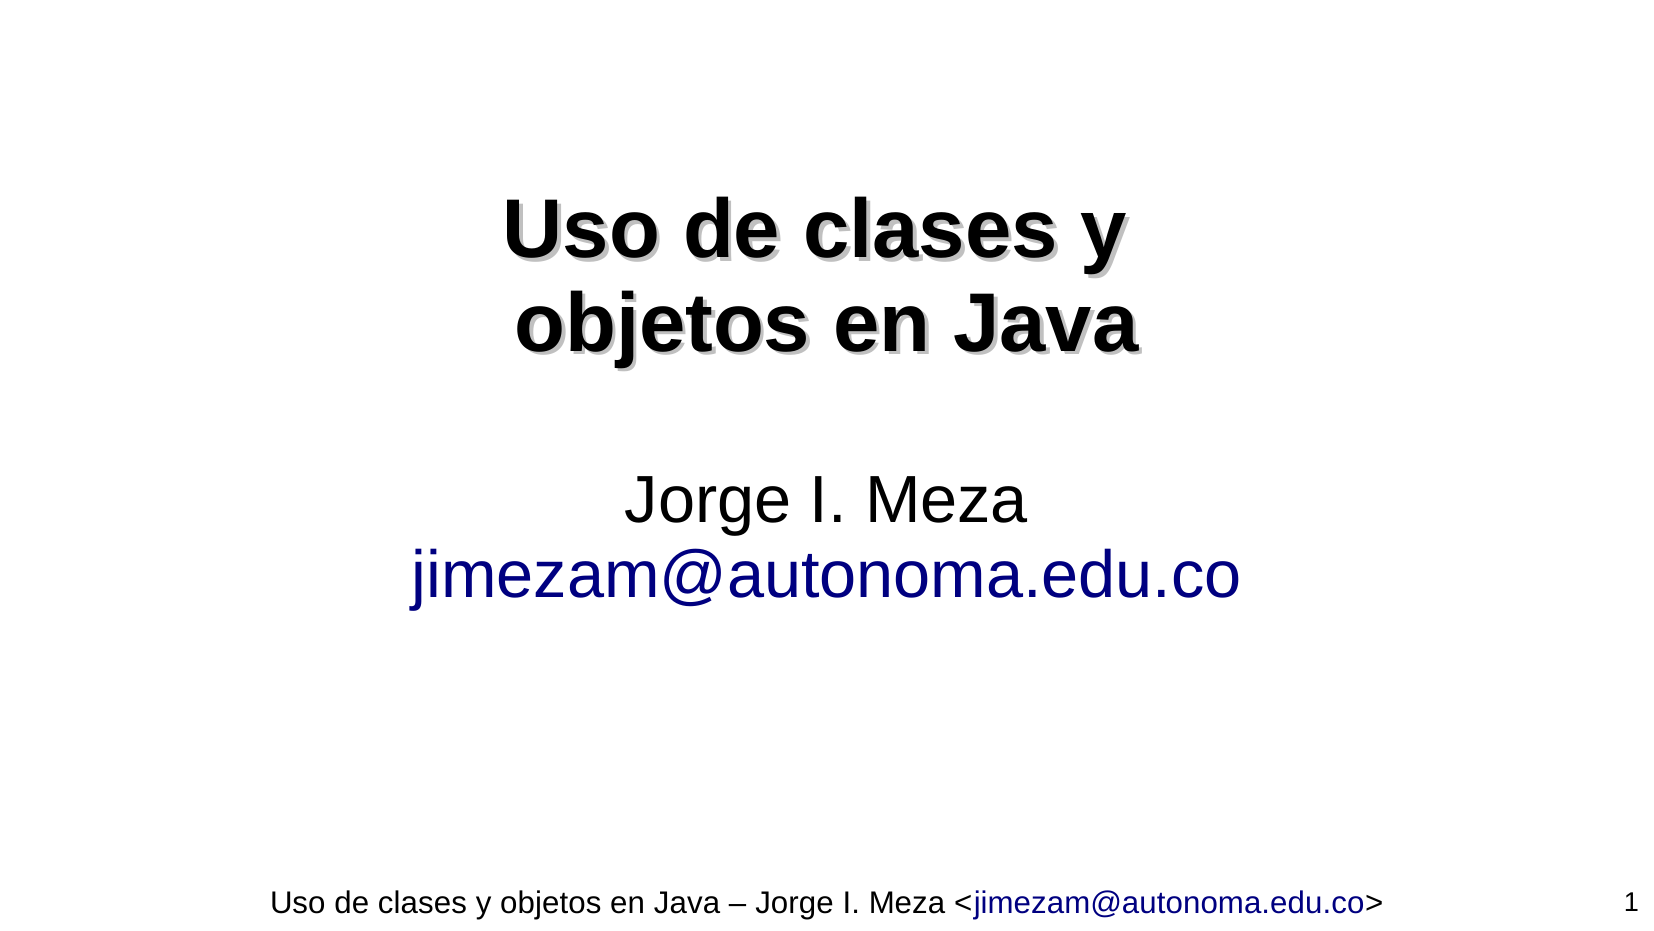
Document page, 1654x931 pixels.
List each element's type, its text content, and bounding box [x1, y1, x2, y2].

subtitle Uso de clases y objetos en Java Jorge I. Meza jimezam@autonoma.edu.co [82, 37, 1571, 757]
